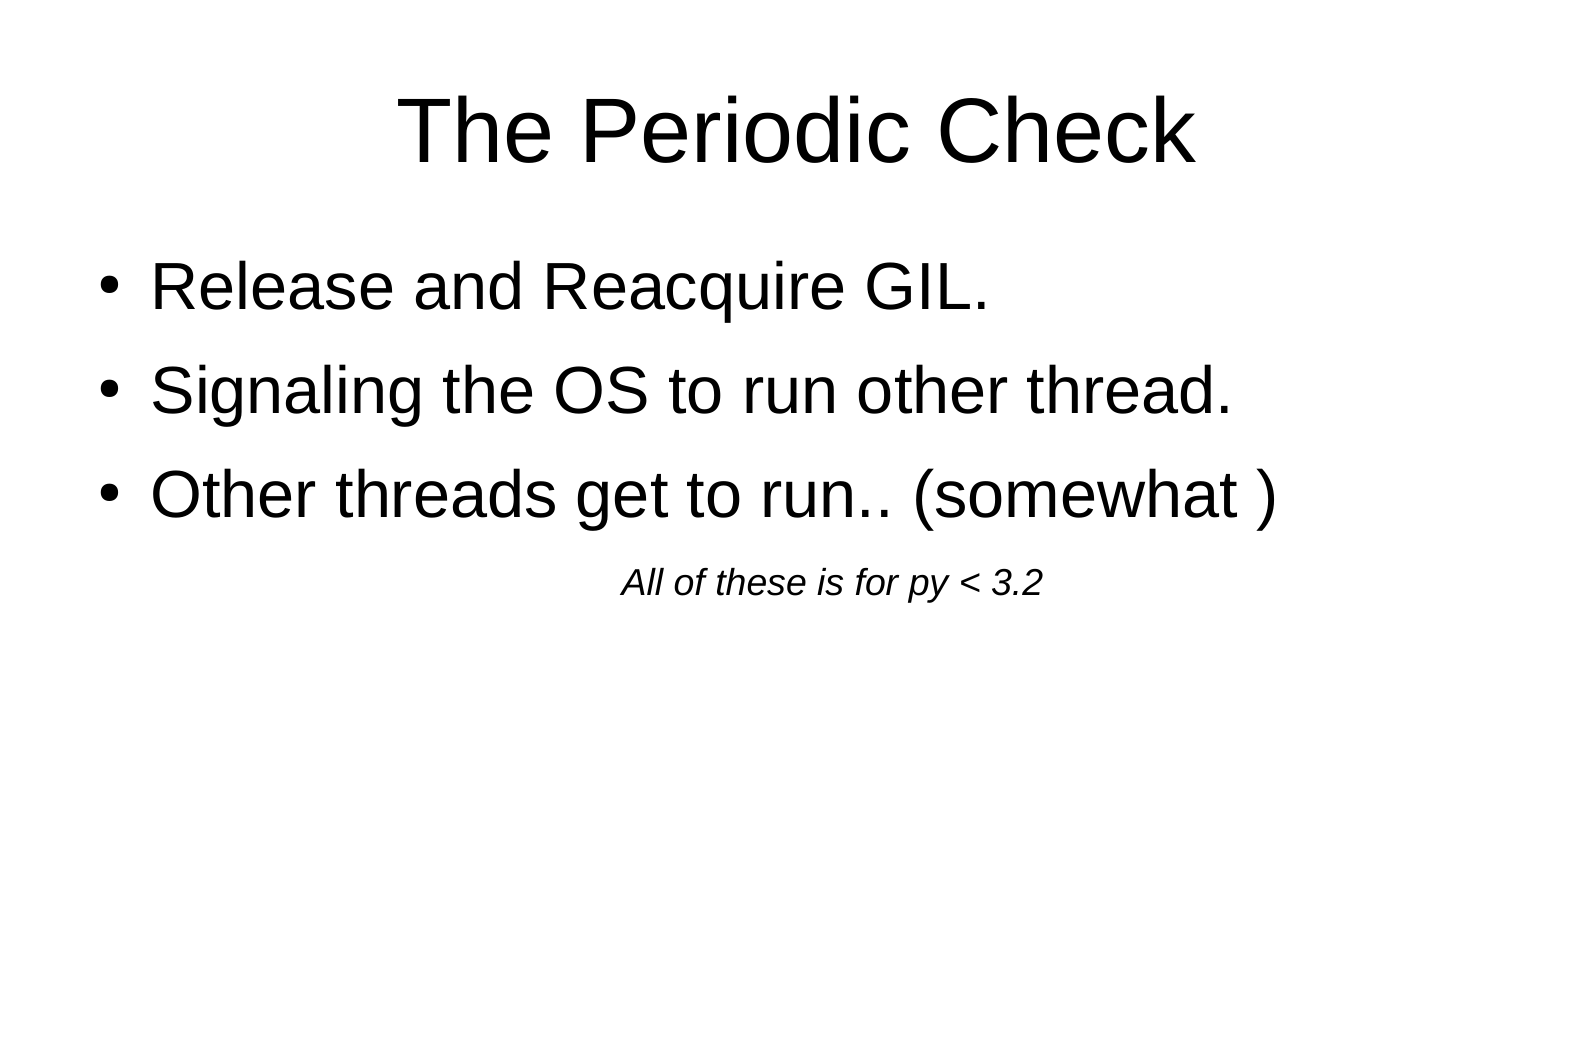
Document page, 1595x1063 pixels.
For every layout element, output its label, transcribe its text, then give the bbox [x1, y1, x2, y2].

title The Periodic Check [79, 49, 1515, 213]
list Release and Reacquire GIL. Signaling the OS to run other thread. Other threads get to run.. (somewhat ) All of these is for py < 3.2 [79, 248, 1515, 951]
